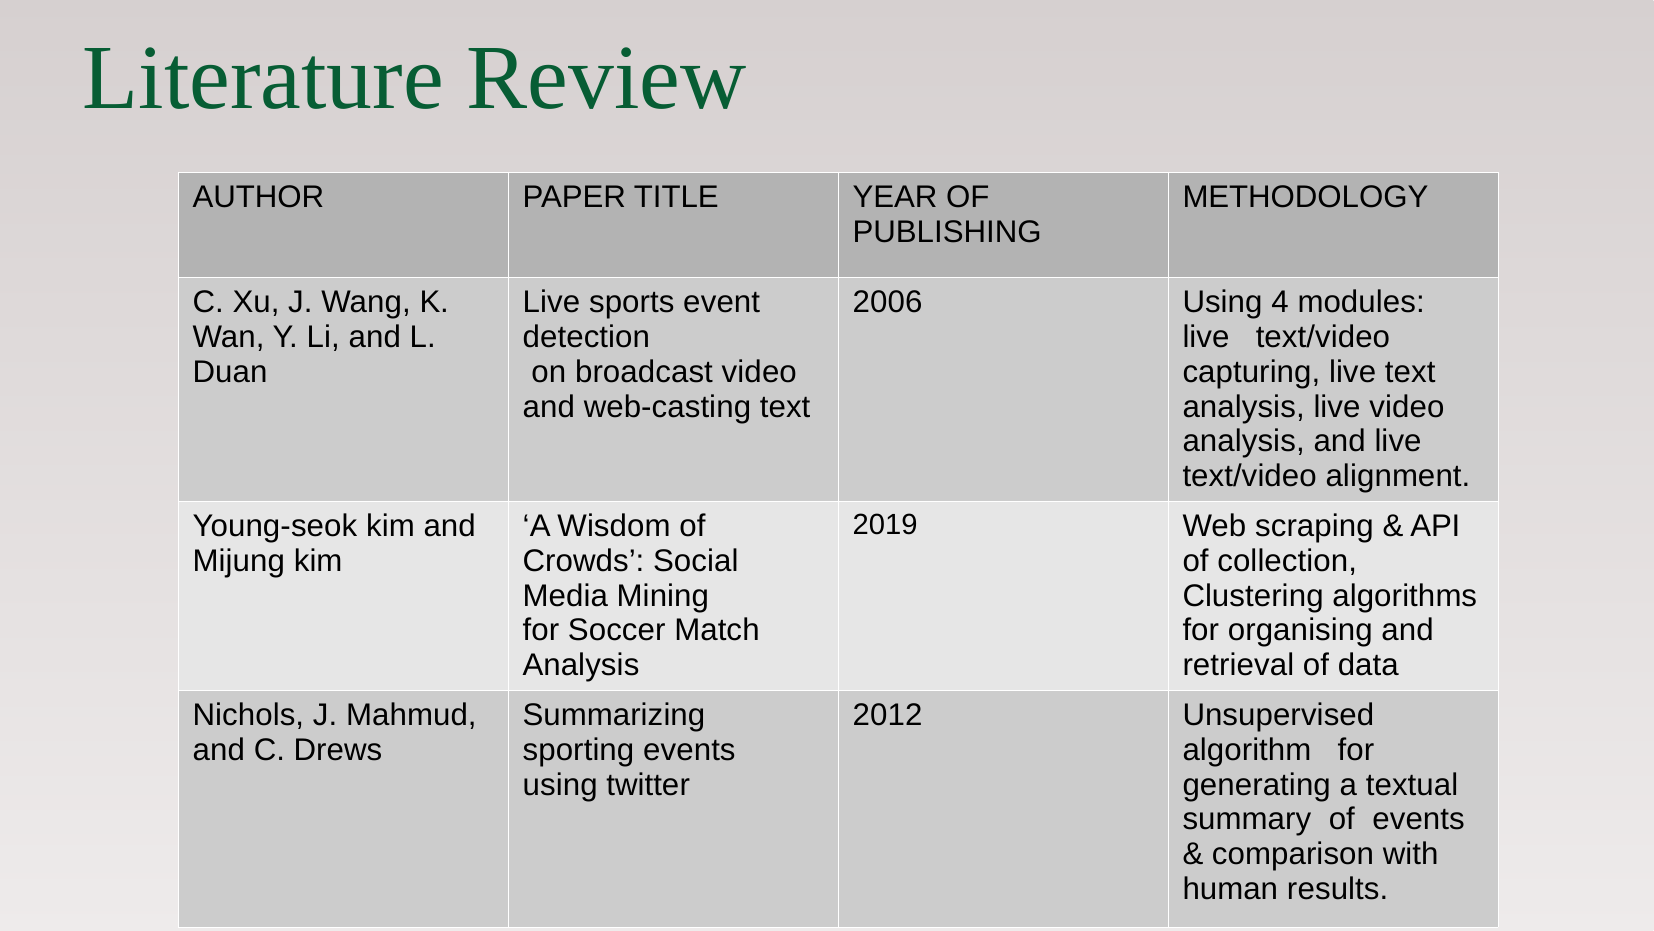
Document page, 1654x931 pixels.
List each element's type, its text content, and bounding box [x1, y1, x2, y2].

table_cell 2012 [839, 691, 1168, 927]
table_header PAPER TITLE [509, 173, 838, 277]
table_cell Using 4 modules: live text/video capturing, live text analysis, live video analysis, and live text/video alignment. [1169, 278, 1498, 501]
table_cell Summarizing sporting events using twitter [509, 691, 838, 927]
table_cell Nichols, J. Mahmud, and C. Drews [179, 691, 508, 927]
table_cell ‘A Wisdom of Crowds’: Social Media Mining for Soccer Match Analysis [509, 502, 838, 690]
table_cell 2006 [839, 278, 1168, 501]
table_header YEAR OF PUBLISHING [839, 173, 1168, 277]
table_cell Web scraping & API of collection, Clustering algorithms for organising and retrieval of data [1169, 502, 1498, 690]
title Literature Review [82, 0, 1571, 156]
table_header AUTHOR [179, 173, 508, 277]
table_header METHODOLOGY [1169, 173, 1498, 277]
table_cell C. Xu, J. Wang, K. Wan, Y. Li, and L. Duan [179, 278, 508, 501]
table_cell Unsupervised algorithm for generating a textual summary of events & comparison with human results. [1169, 691, 1498, 927]
table_cell Live sports event detection on broadcast video and web-casting text [509, 278, 838, 501]
table_cell Young-seok kim and Mijung kim [179, 502, 508, 690]
table_cell 2019 [839, 502, 1168, 690]
